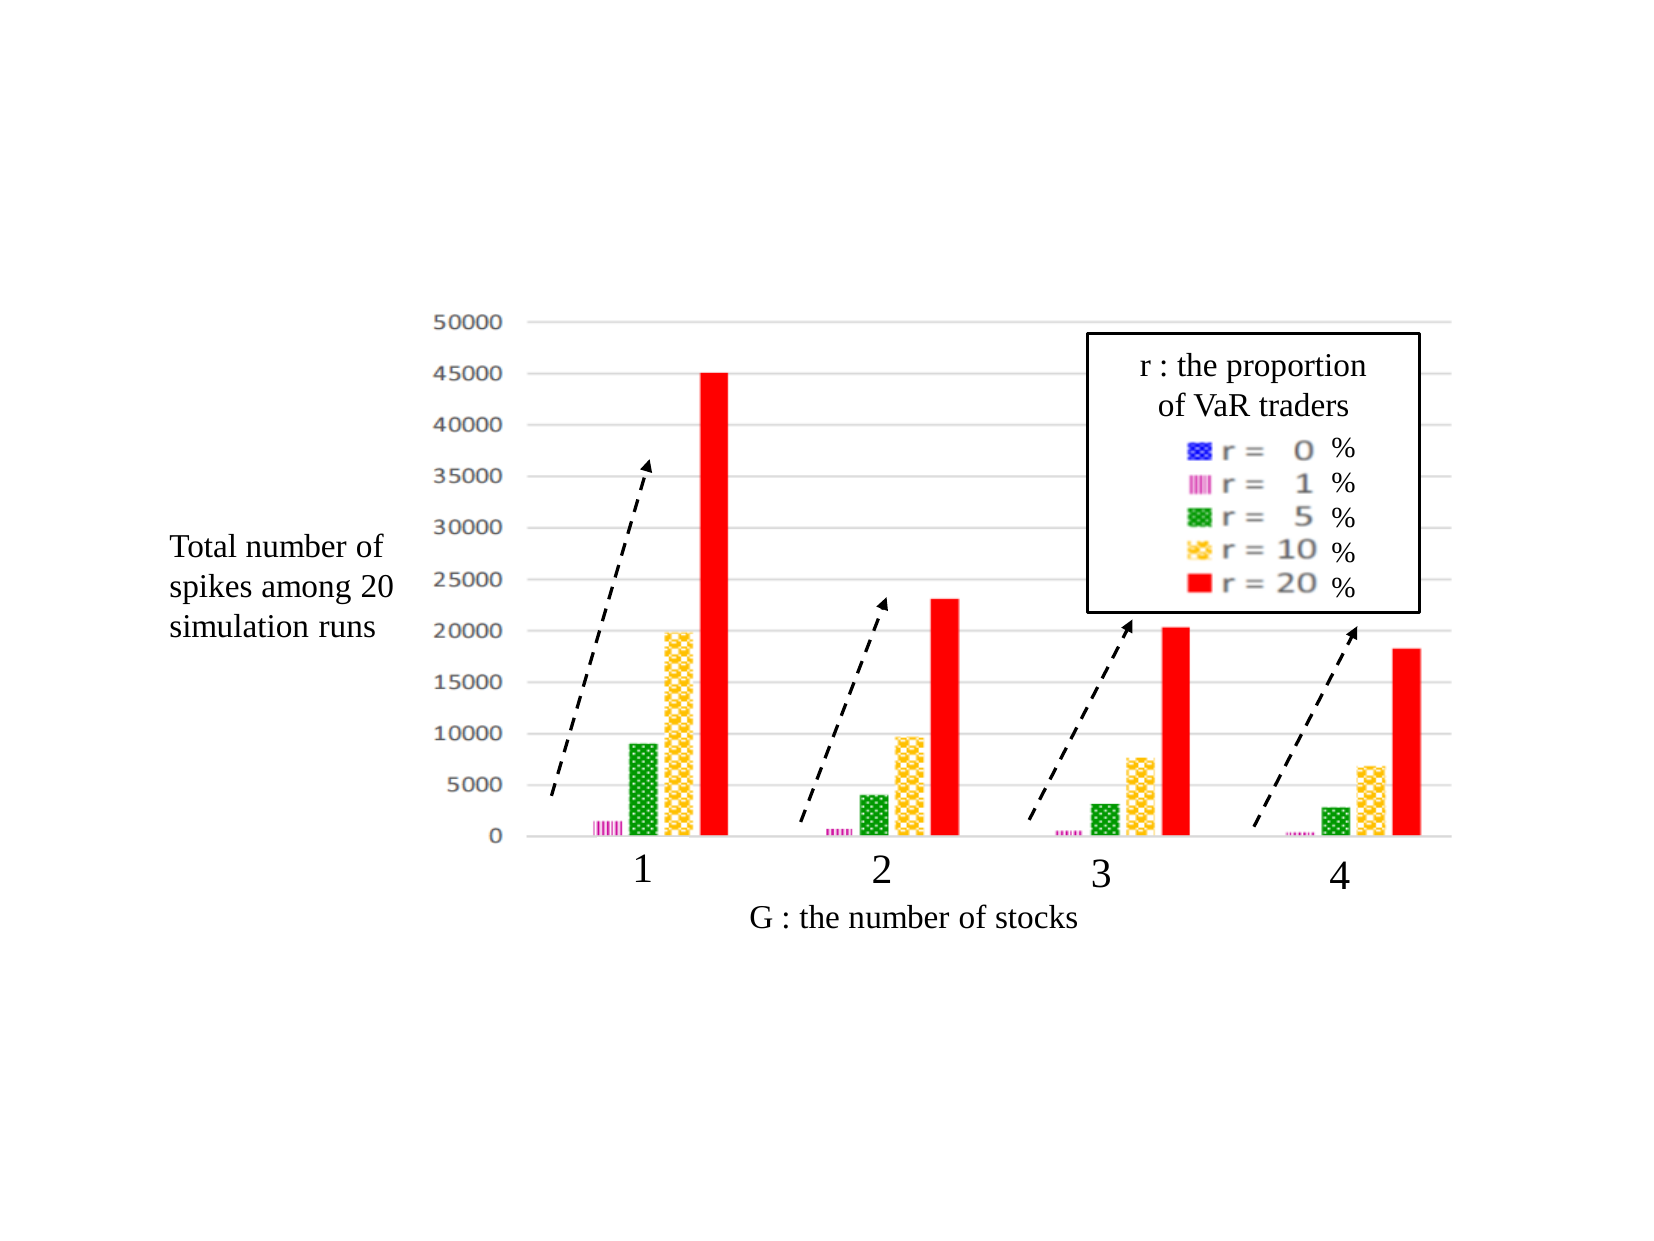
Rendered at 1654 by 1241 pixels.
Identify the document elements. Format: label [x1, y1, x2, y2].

picture [149, 283, 1506, 957]
